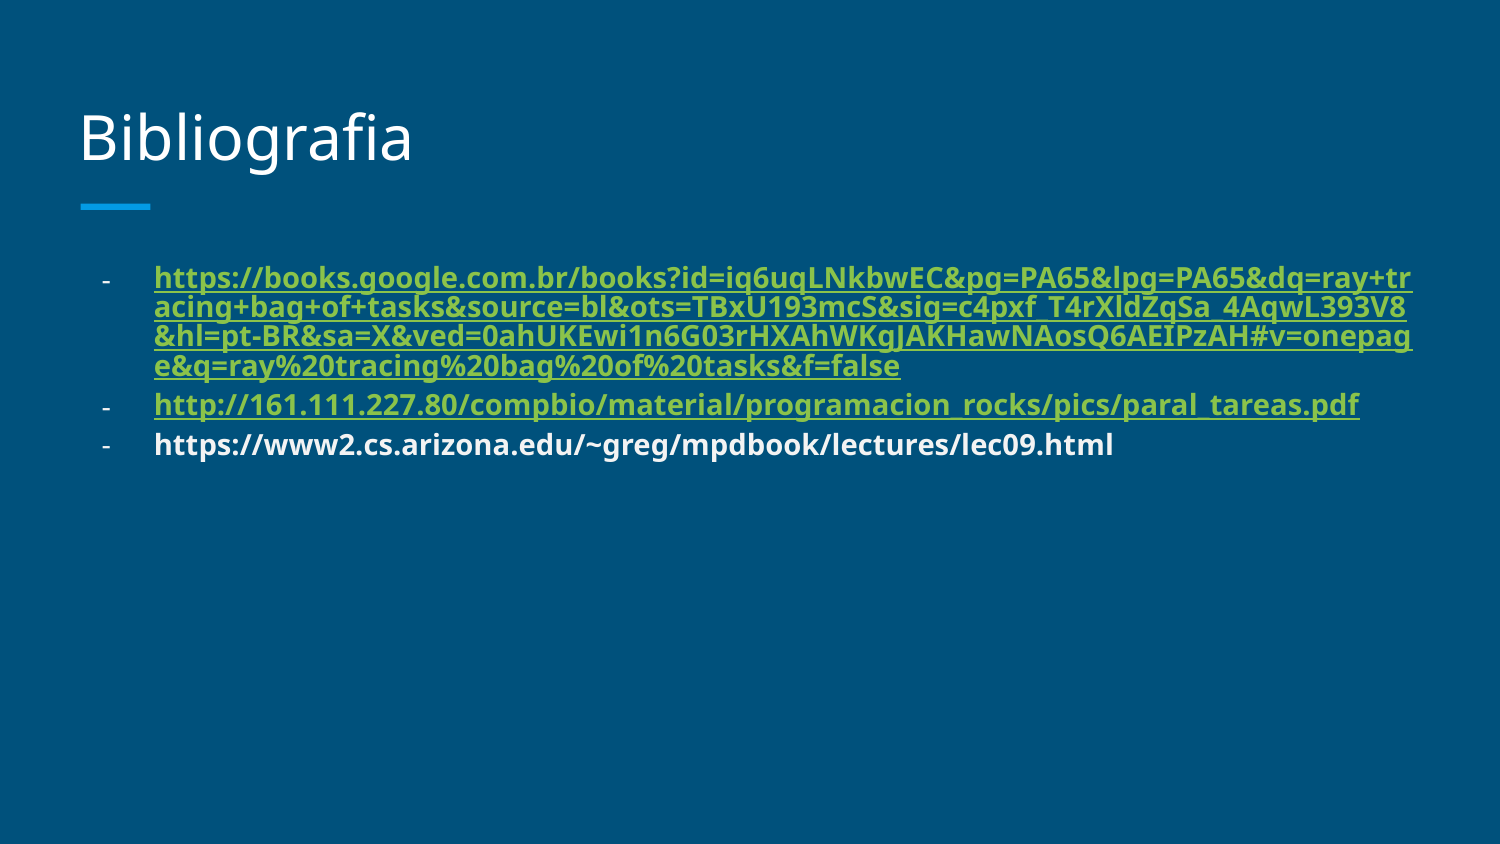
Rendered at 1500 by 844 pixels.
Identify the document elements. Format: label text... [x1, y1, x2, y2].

title Bibliografia [63, 75, 1437, 188]
list https://books.google.com.br/books?id=iq6uqLNkbwEC&pg=PA65&lpg=PA65&dq=ray+tracing+bag+of+tasks&source=bl&ots=TBxU193mcS&sig=c4pxf_T4rXldZqSa_4AqwL393V8&hl=pt-BR&sa=X&ved=0ahUKEwi1n6G03rHXAhWKgJAKHawNAosQ6AEIPzAH#v=onepage&q=ray%20tracing%20bag%20of%20tasks&f=false http://161.111.227.80/compbio/material/programacion_rocks/pics/paral_tareas.pdf https://www2.cs.arizona.edu/~greg/mpdbook/lectures/lec09.html [63, 244, 1437, 750]
